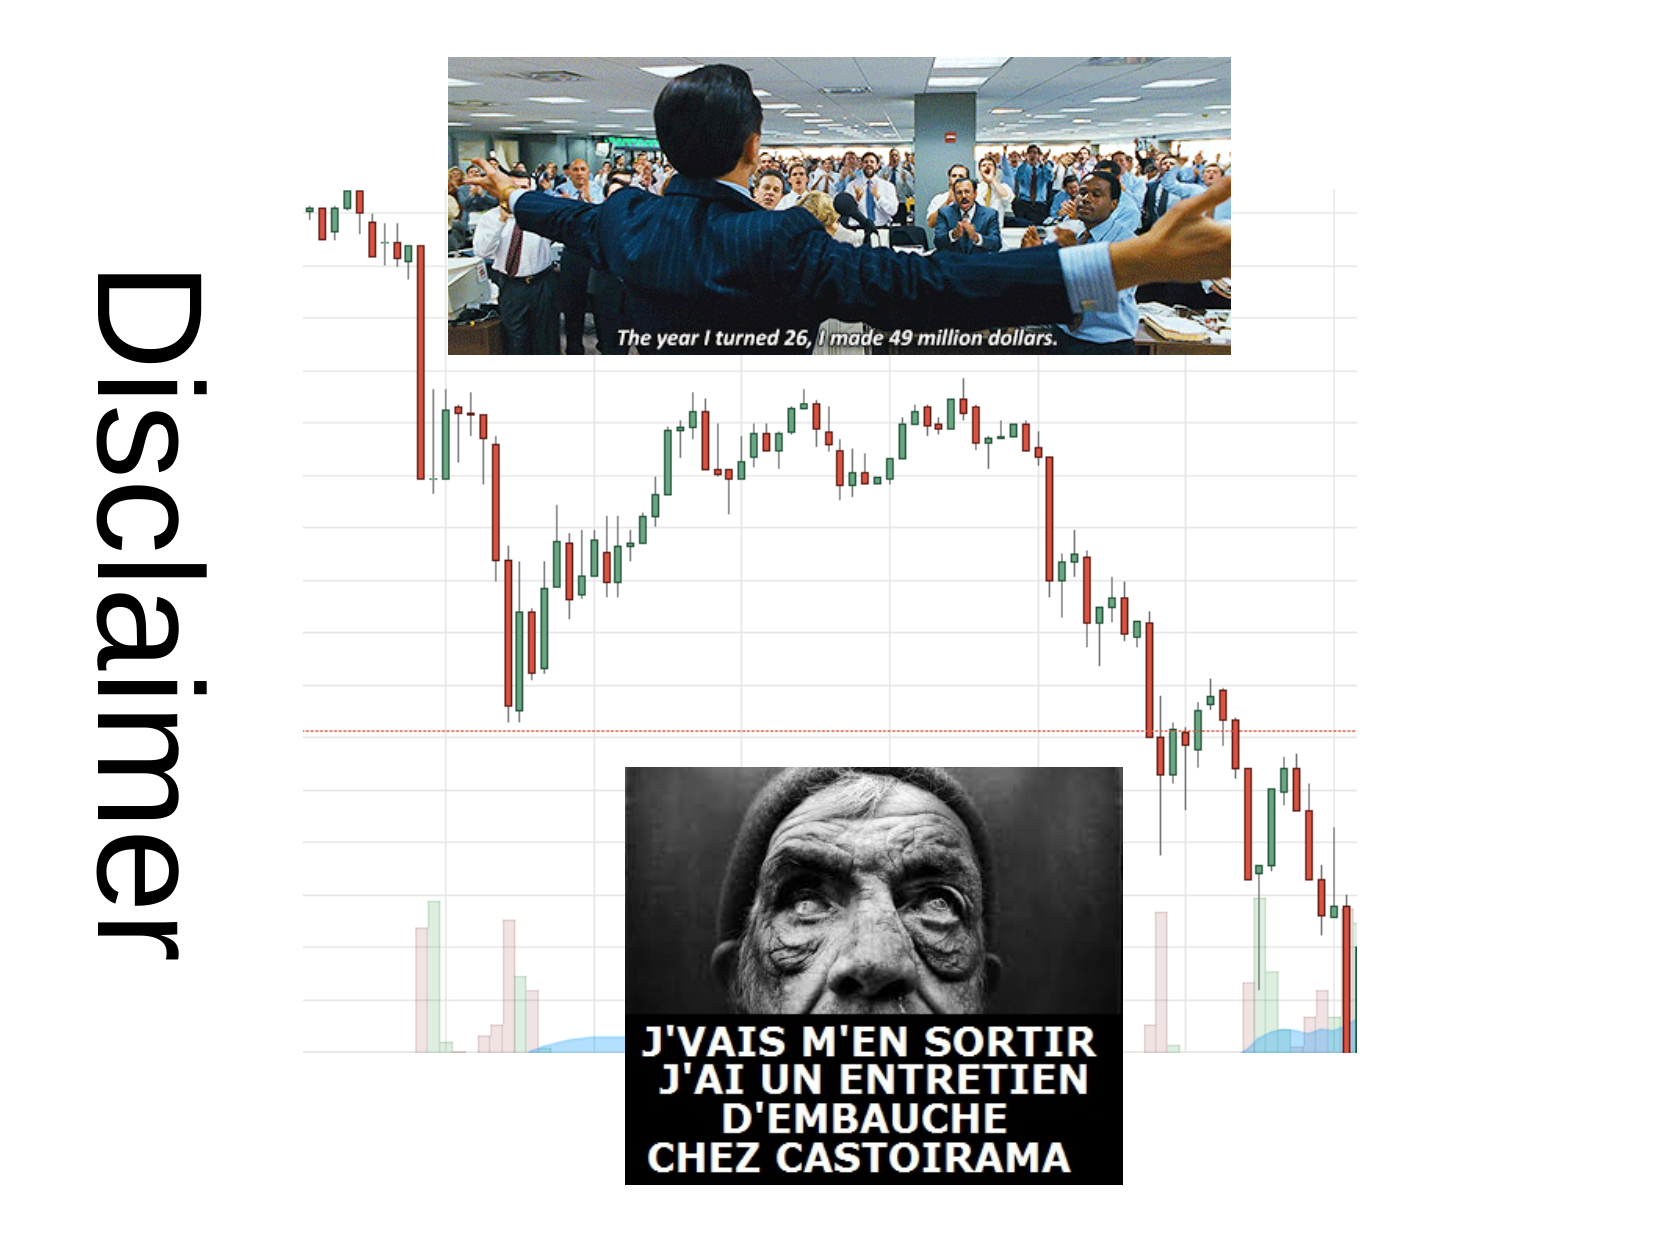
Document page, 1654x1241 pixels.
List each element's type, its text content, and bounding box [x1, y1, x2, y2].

picture [303, 57, 1357, 1185]
text_box Disclaimer [59, 248, 242, 978]
